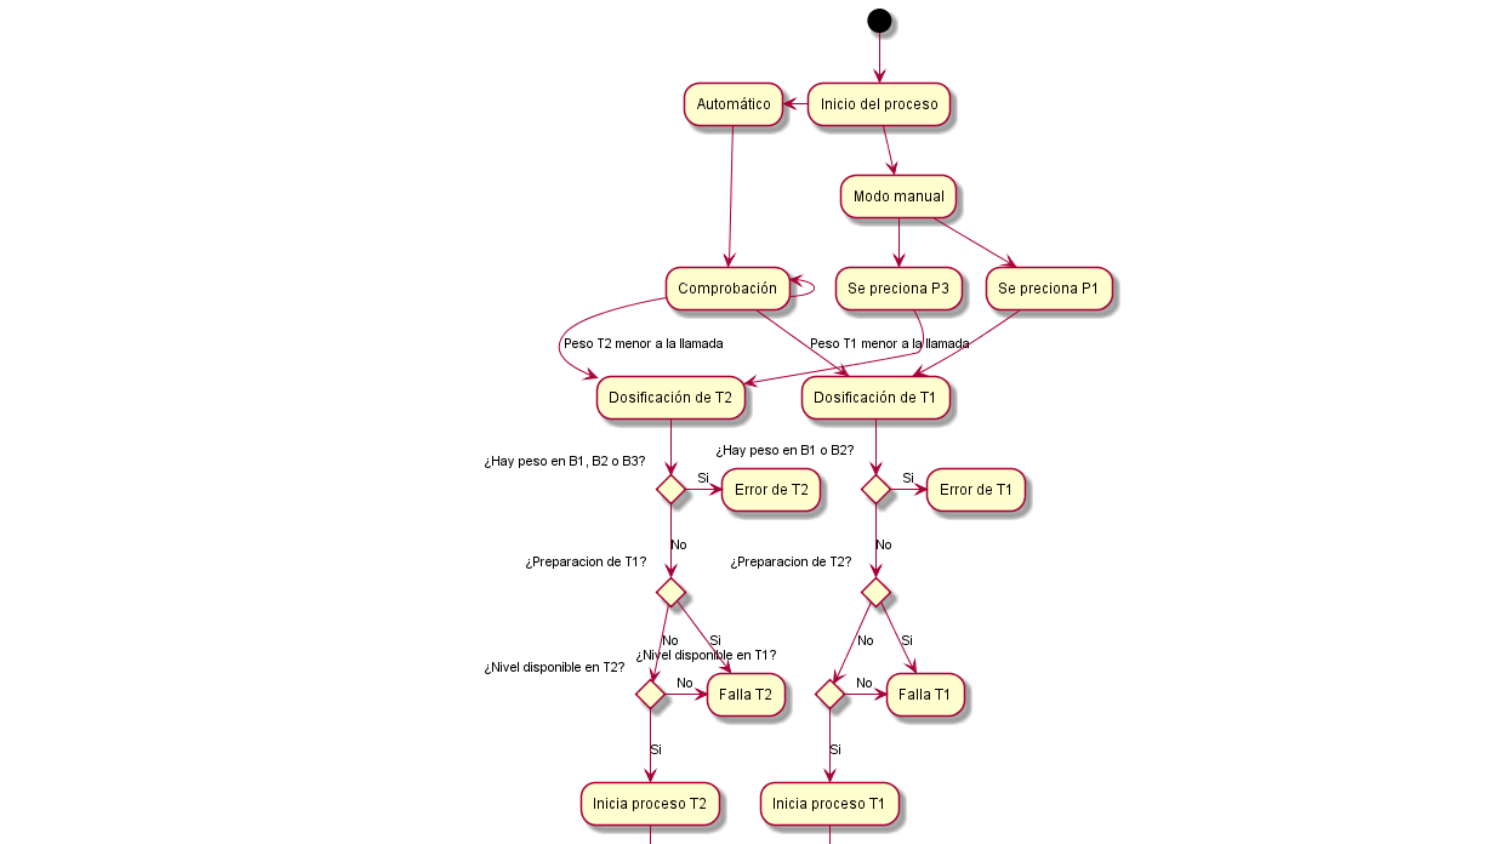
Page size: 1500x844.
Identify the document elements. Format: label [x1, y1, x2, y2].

picture [377, 0, 1123, 844]
